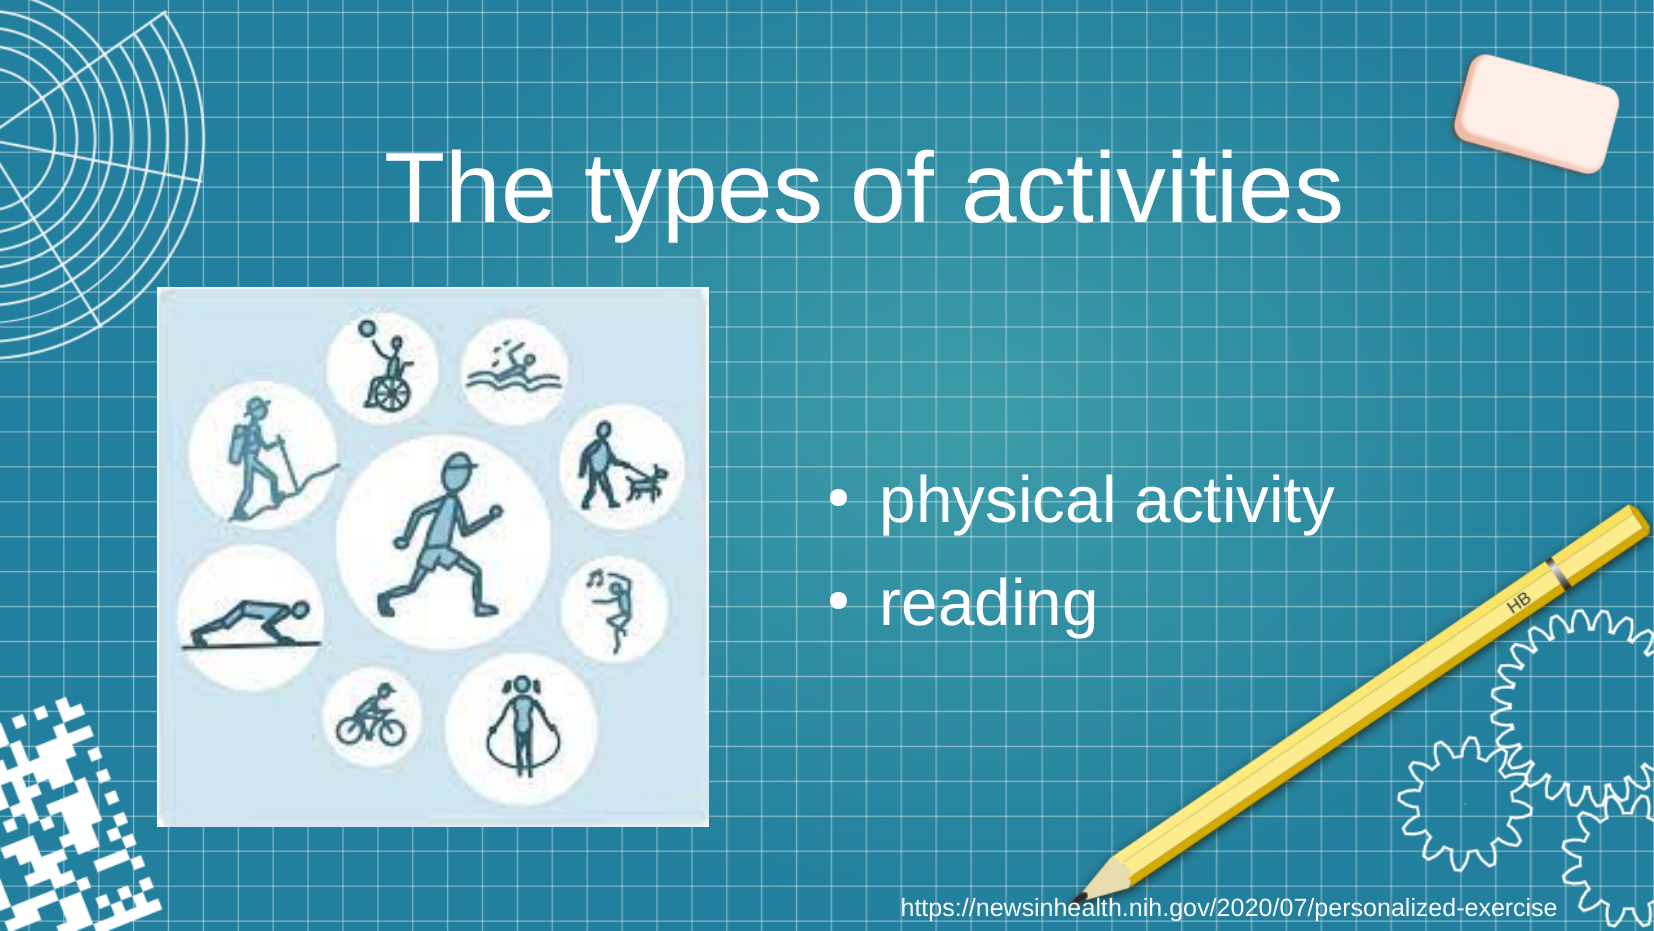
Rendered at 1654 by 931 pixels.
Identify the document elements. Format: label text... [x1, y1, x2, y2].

list physical activity reading [809, 257, 1536, 798]
picture [0, 0, 1654, 931]
text_box https://newsinhealth.nih.gov/2020/07/personalized-exercise [885, 885, 1654, 931]
title The types of activities [29, 53, 1518, 266]
